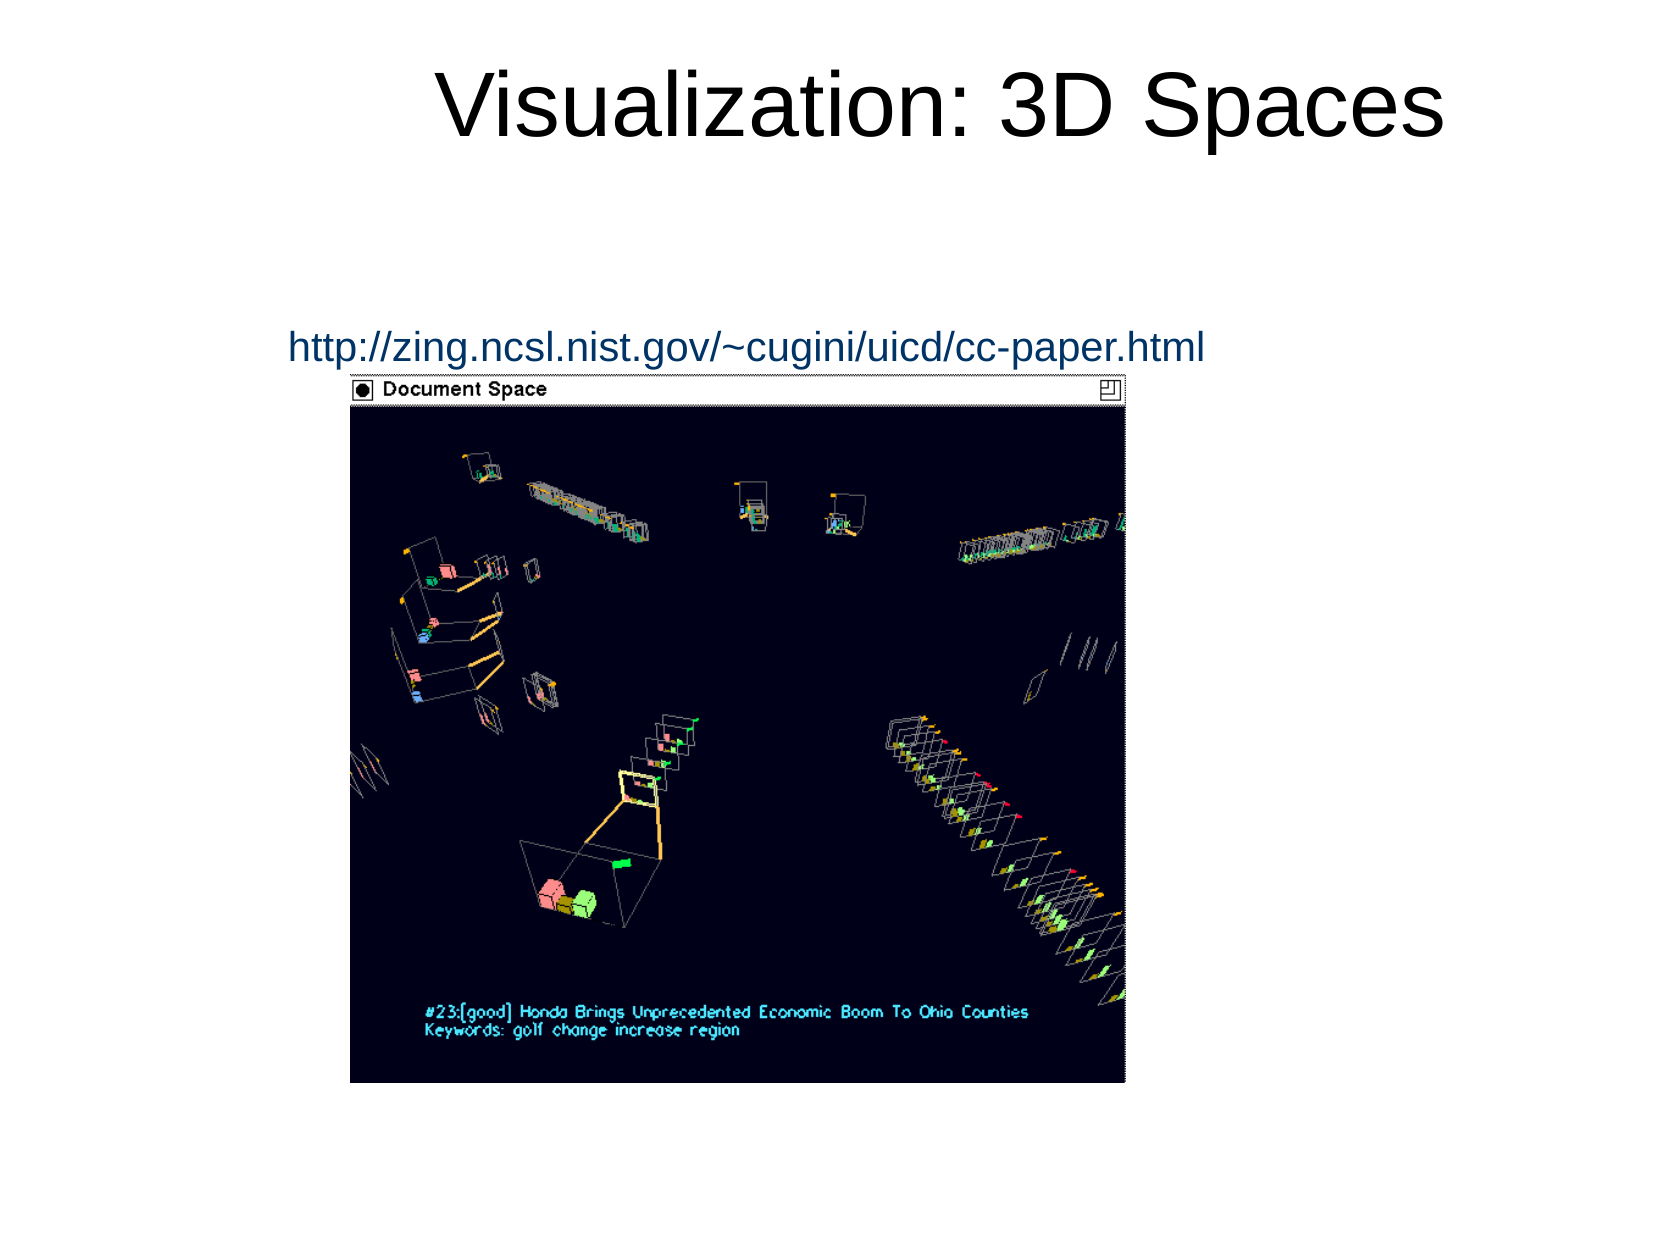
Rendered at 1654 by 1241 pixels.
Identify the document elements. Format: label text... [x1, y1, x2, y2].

picture [350, 374, 1126, 1083]
text_box http://zing.ncsl.nist.gov/~cugini/uicd/cc-paper.html [237, 312, 1221, 378]
title Visualization: 3D Spaces [287, 37, 1563, 163]
